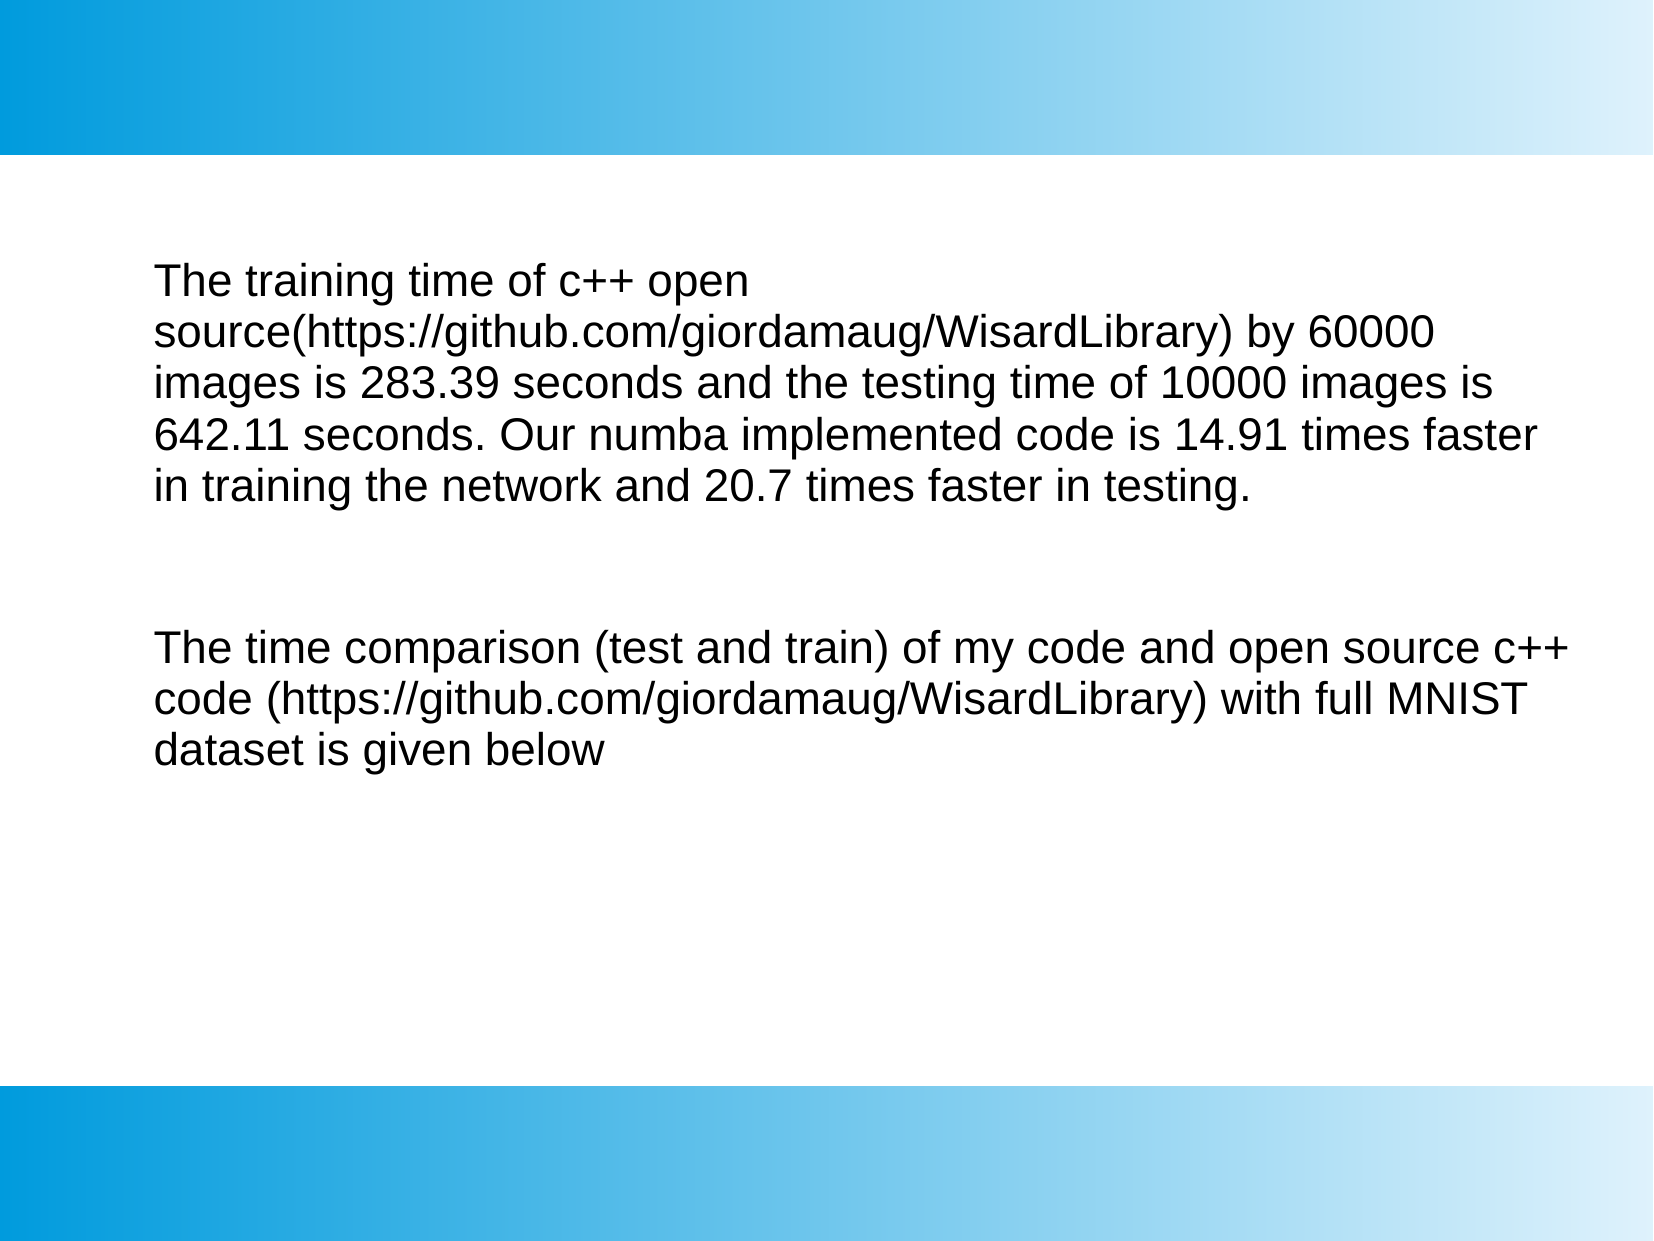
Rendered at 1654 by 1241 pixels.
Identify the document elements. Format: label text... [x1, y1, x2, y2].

list The training time of c++ open source(https://github.com/giordamaug/WisardLibrary) by 60000 images is 283.39 seconds and the testing time of 10000 images is 642.11 seconds. Our numba implemented code is 14.91 times faster in training the network and 20.7 times faster in testing. The time comparison (test and train) of my code and open source c++ code (https://github.com/giordamaug/WisardLibrary) with full MNIST dataset is given below [82, 255, 1571, 975]
